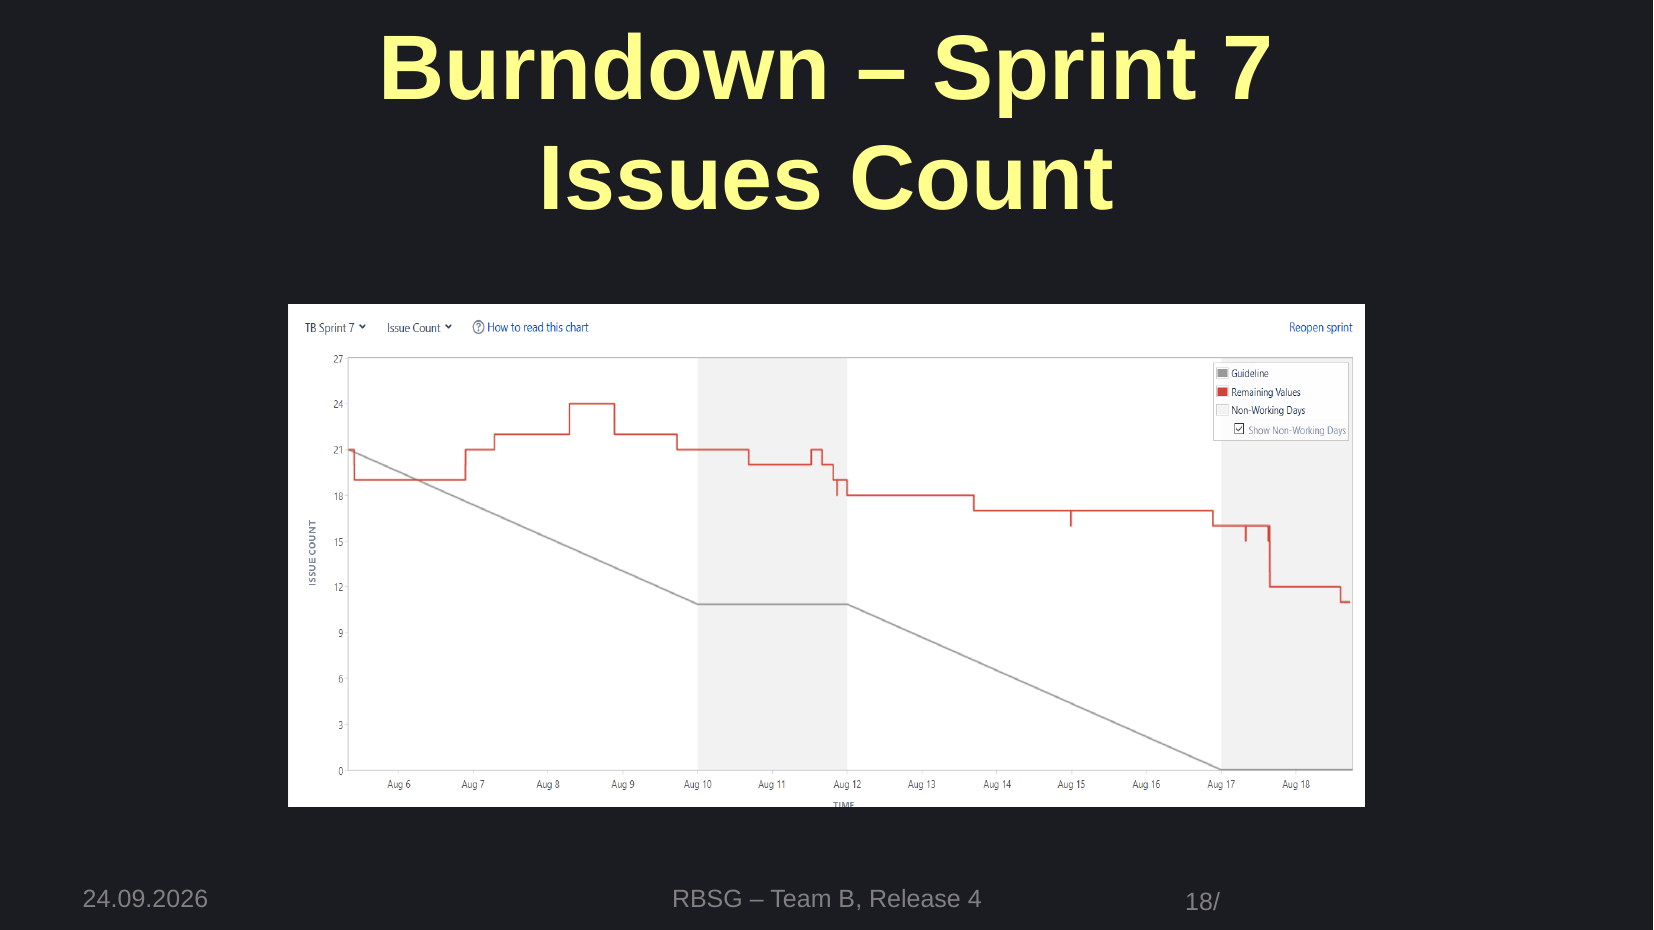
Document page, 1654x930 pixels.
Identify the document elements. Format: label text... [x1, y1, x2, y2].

text_box 03.09.2019 [82, 882, 468, 912]
title Burndown – Sprint 7 Issues Count [82, 6, 1571, 229]
text_box / [1185, 885, 1571, 912]
picture [288, 304, 1365, 807]
text_box RBSG – Team B, Release 4 [565, 882, 1090, 912]
